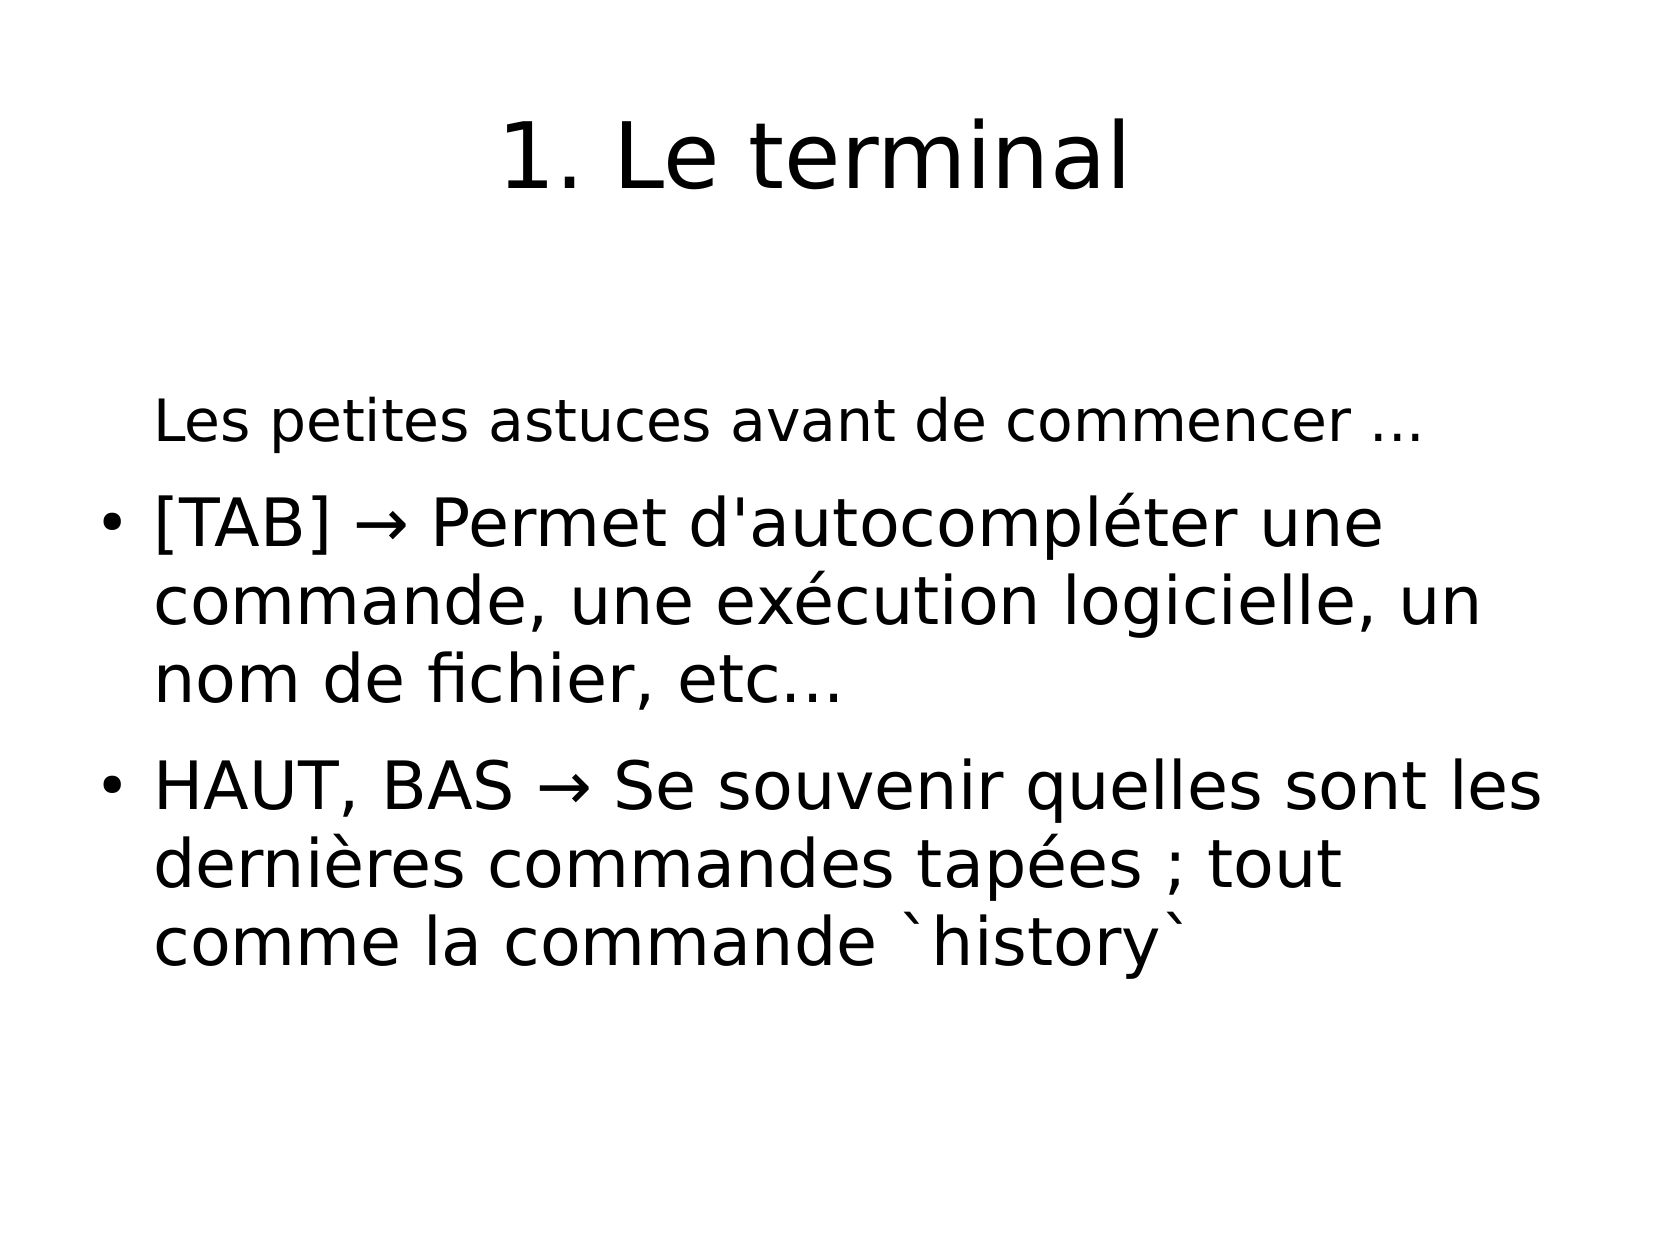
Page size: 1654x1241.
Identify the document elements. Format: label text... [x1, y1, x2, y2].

title 1. Le terminal [70, 52, 1560, 260]
list Les petites astuces avant de commencer ... [TAB] → Permet d'autocompléter une commande, une exécution logicielle, un nom de fichier, etc... HAUT, BAS → Se souvenir quelles sont les dernières commandes tapées ; tout comme la commande `history` [82, 290, 1571, 1010]
